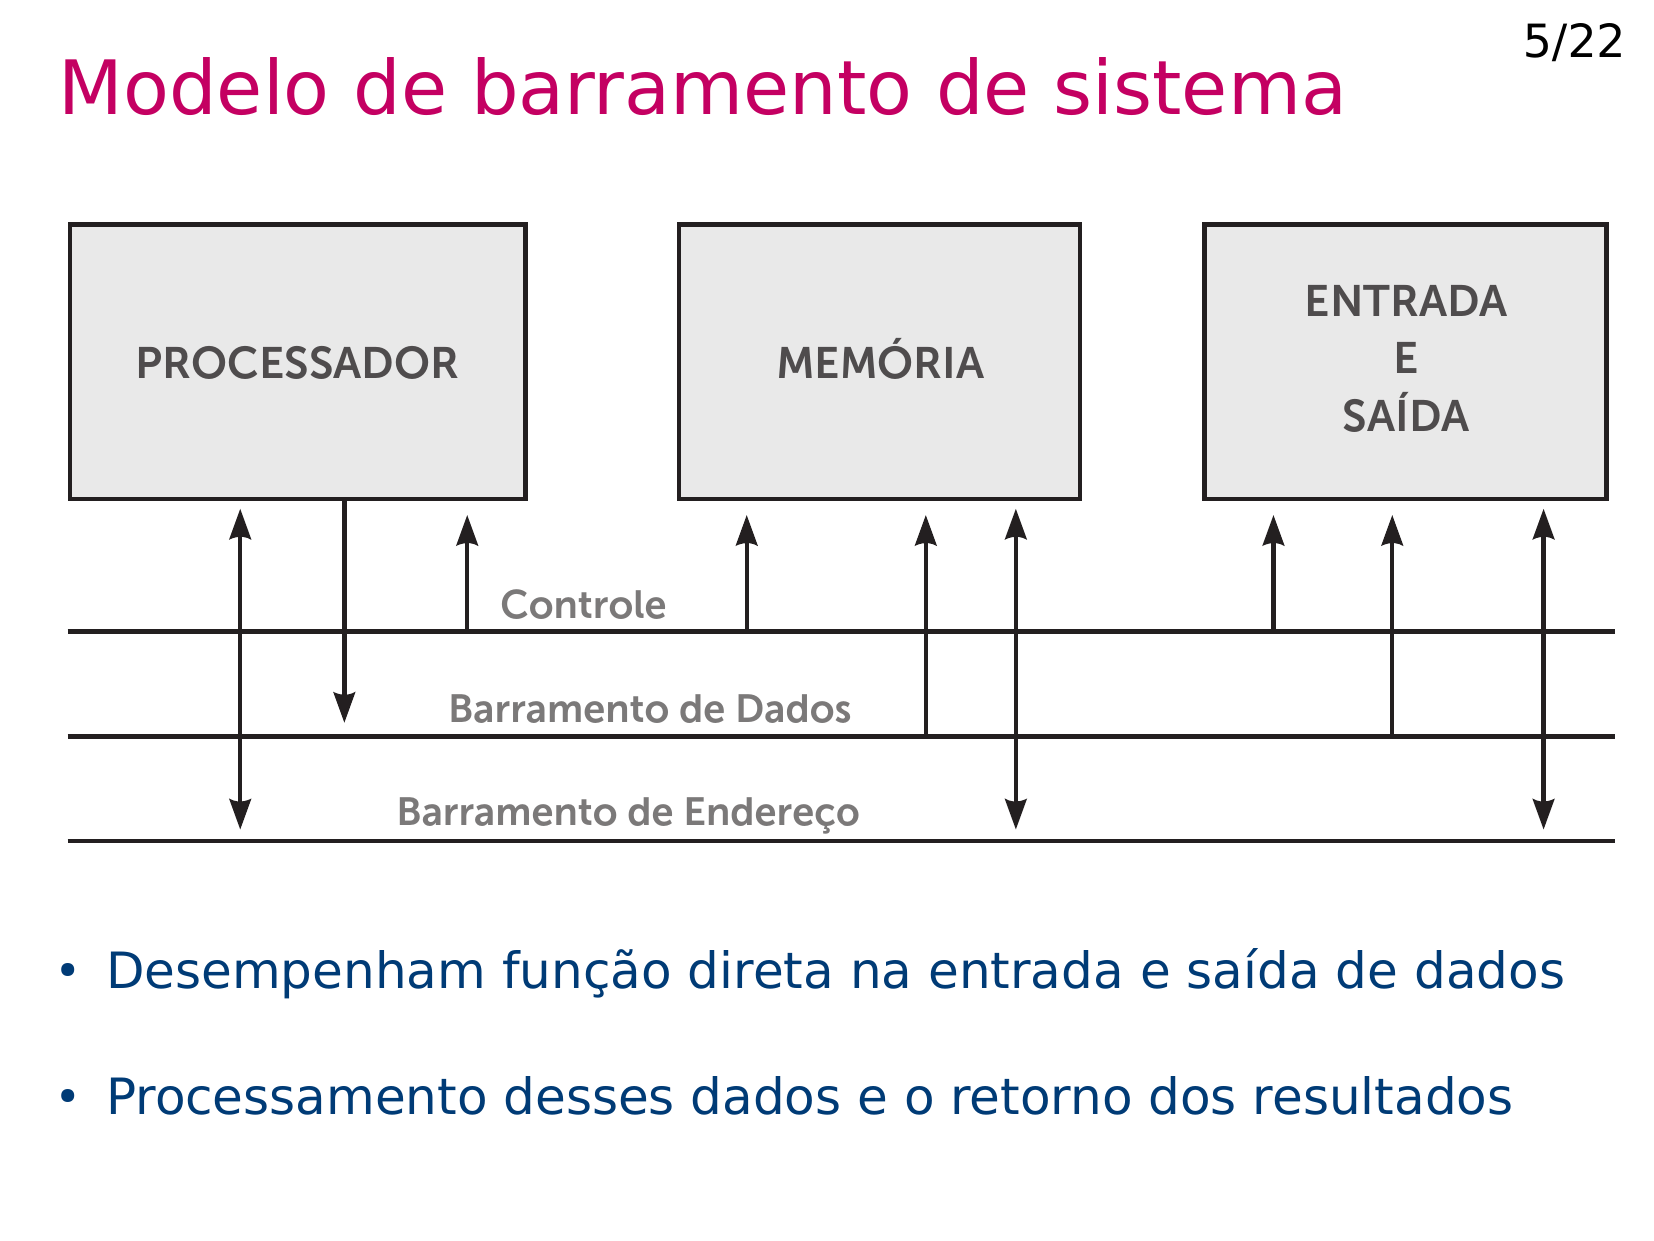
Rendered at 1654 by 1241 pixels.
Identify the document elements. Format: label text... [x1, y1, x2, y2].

list Desempenham função direta na entrada e saída de dados Processamento desses dados e o retorno dos resultados [59, 933, 1625, 1211]
title Modelo de barramento de sistema [59, 29, 1625, 148]
picture [63, 217, 1625, 851]
